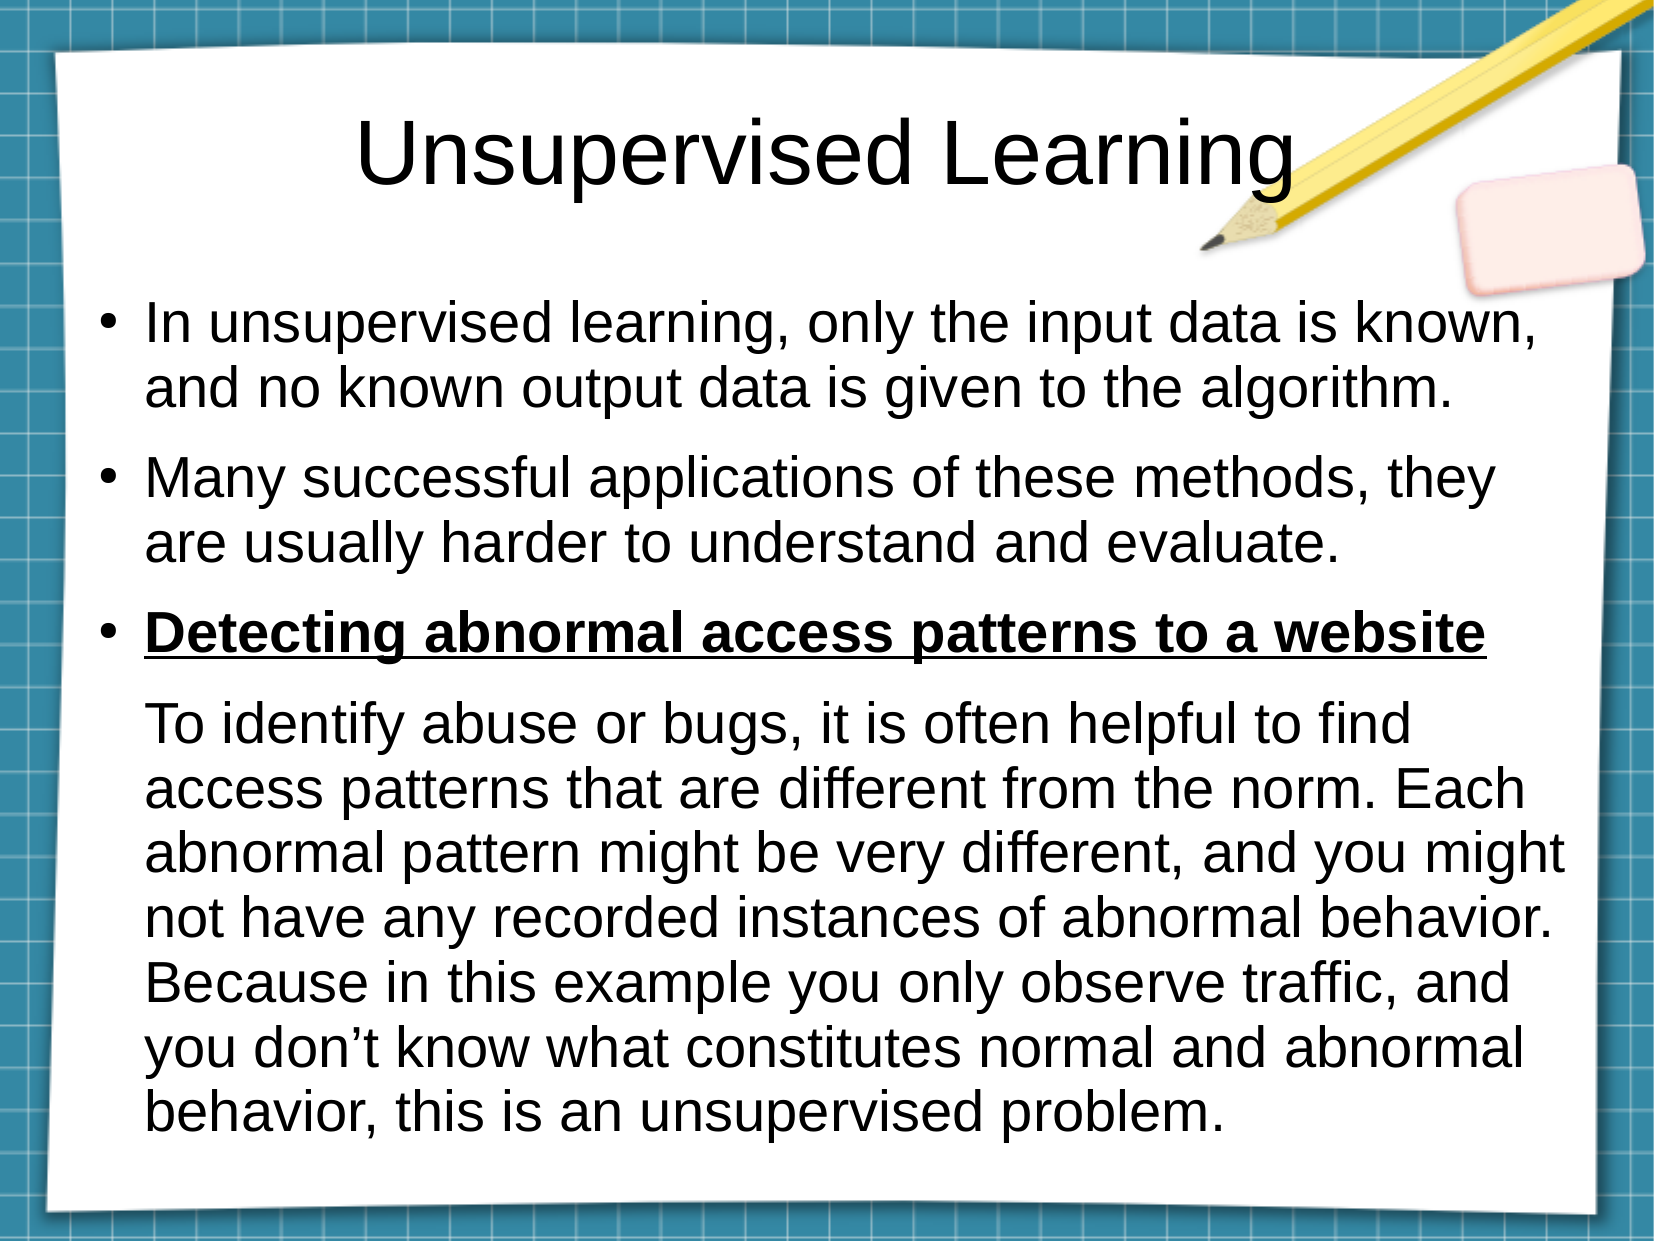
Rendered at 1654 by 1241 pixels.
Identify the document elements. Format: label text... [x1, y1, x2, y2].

picture [0, 0, 1654, 1241]
title Unsupervised Learning [82, 49, 1571, 257]
list In unsupervised learning, only the input data is known, and no known output data is given to the algorithm. Many successful applications of these methods, they are usually harder to understand and evaluate. Detecting abnormal access patterns to a website To identify abuse or bugs, it is often helpful to find access patterns that are different from the norm. Each abnormal pattern might be very different, and you might not have any recorded instances of abnormal behavior. Because in this example you only observe traffic, and you don’t know what constitutes normal and abnormal behavior, this is an unsupervised problem. [82, 290, 1571, 1158]
